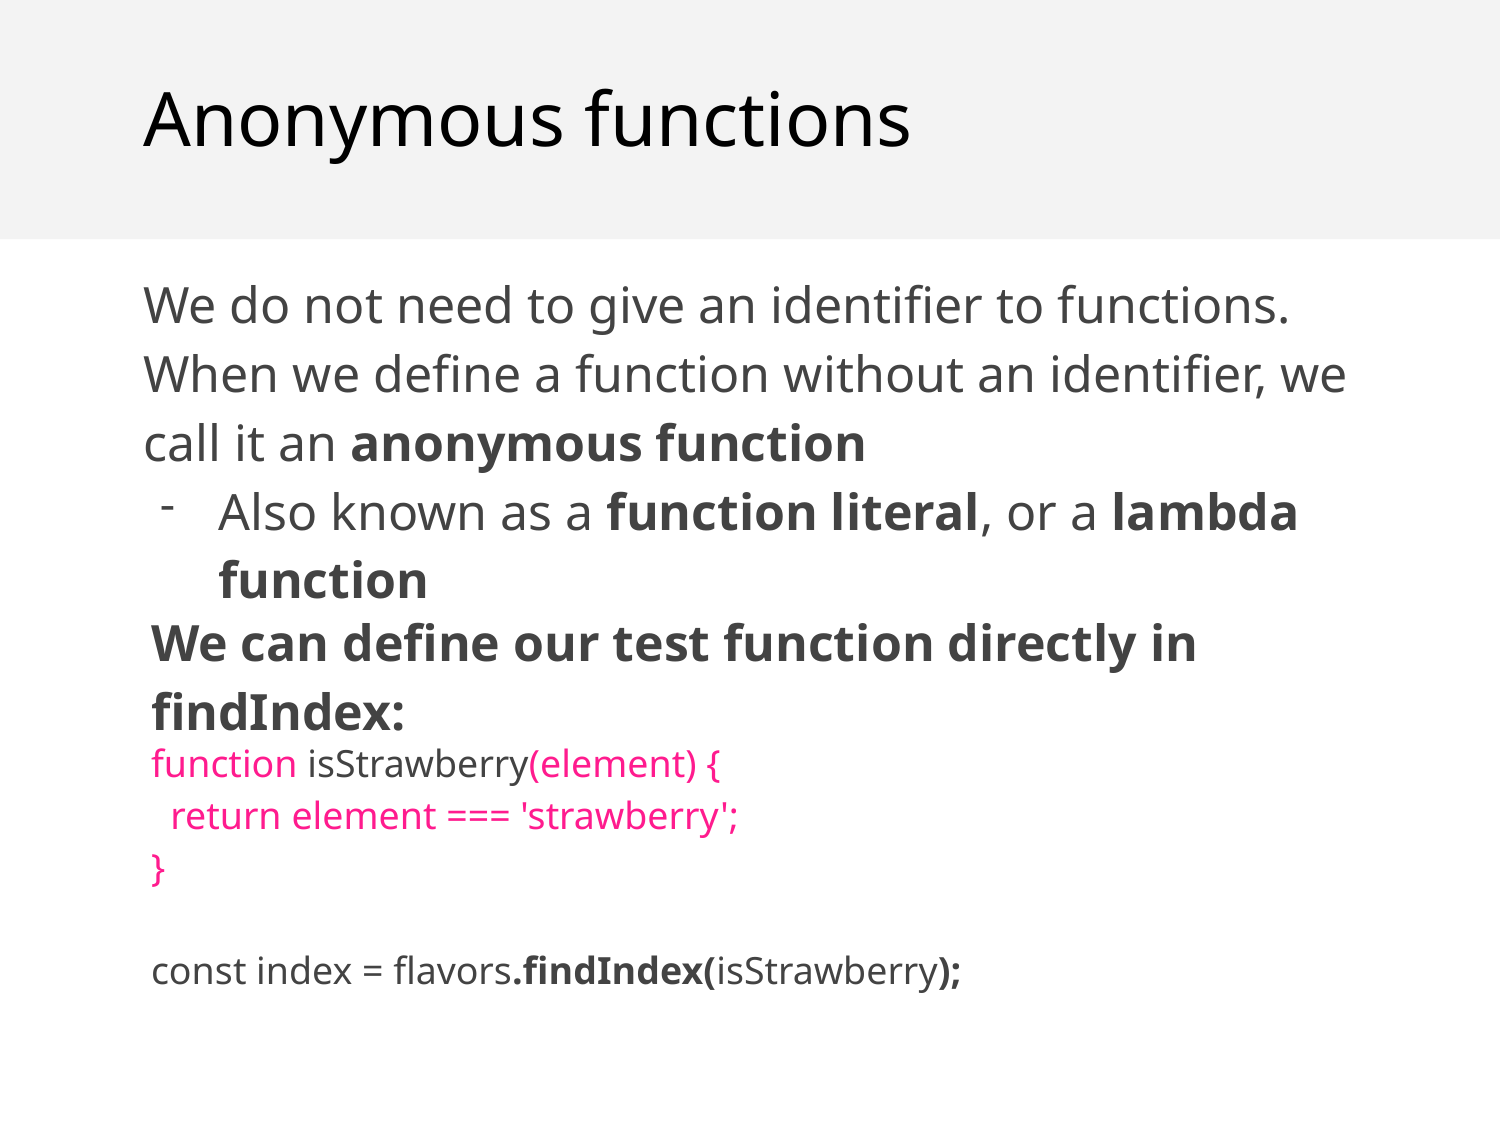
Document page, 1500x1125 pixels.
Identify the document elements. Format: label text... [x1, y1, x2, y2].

list We do not need to give an identifier to functions. When we define a function without an identifier, we call it an anonymous function Also known as a function literal, or a lambda function [128, 249, 1372, 576]
text_box function isStrawberry(element) { return element === 'strawberry'; } const index = flavors.findIndex(isStrawberry); [135, 718, 1380, 1019]
title Anonymous functions [128, 56, 1372, 183]
text_box We can define our test function directly in findIndex: [135, 642, 1405, 701]
